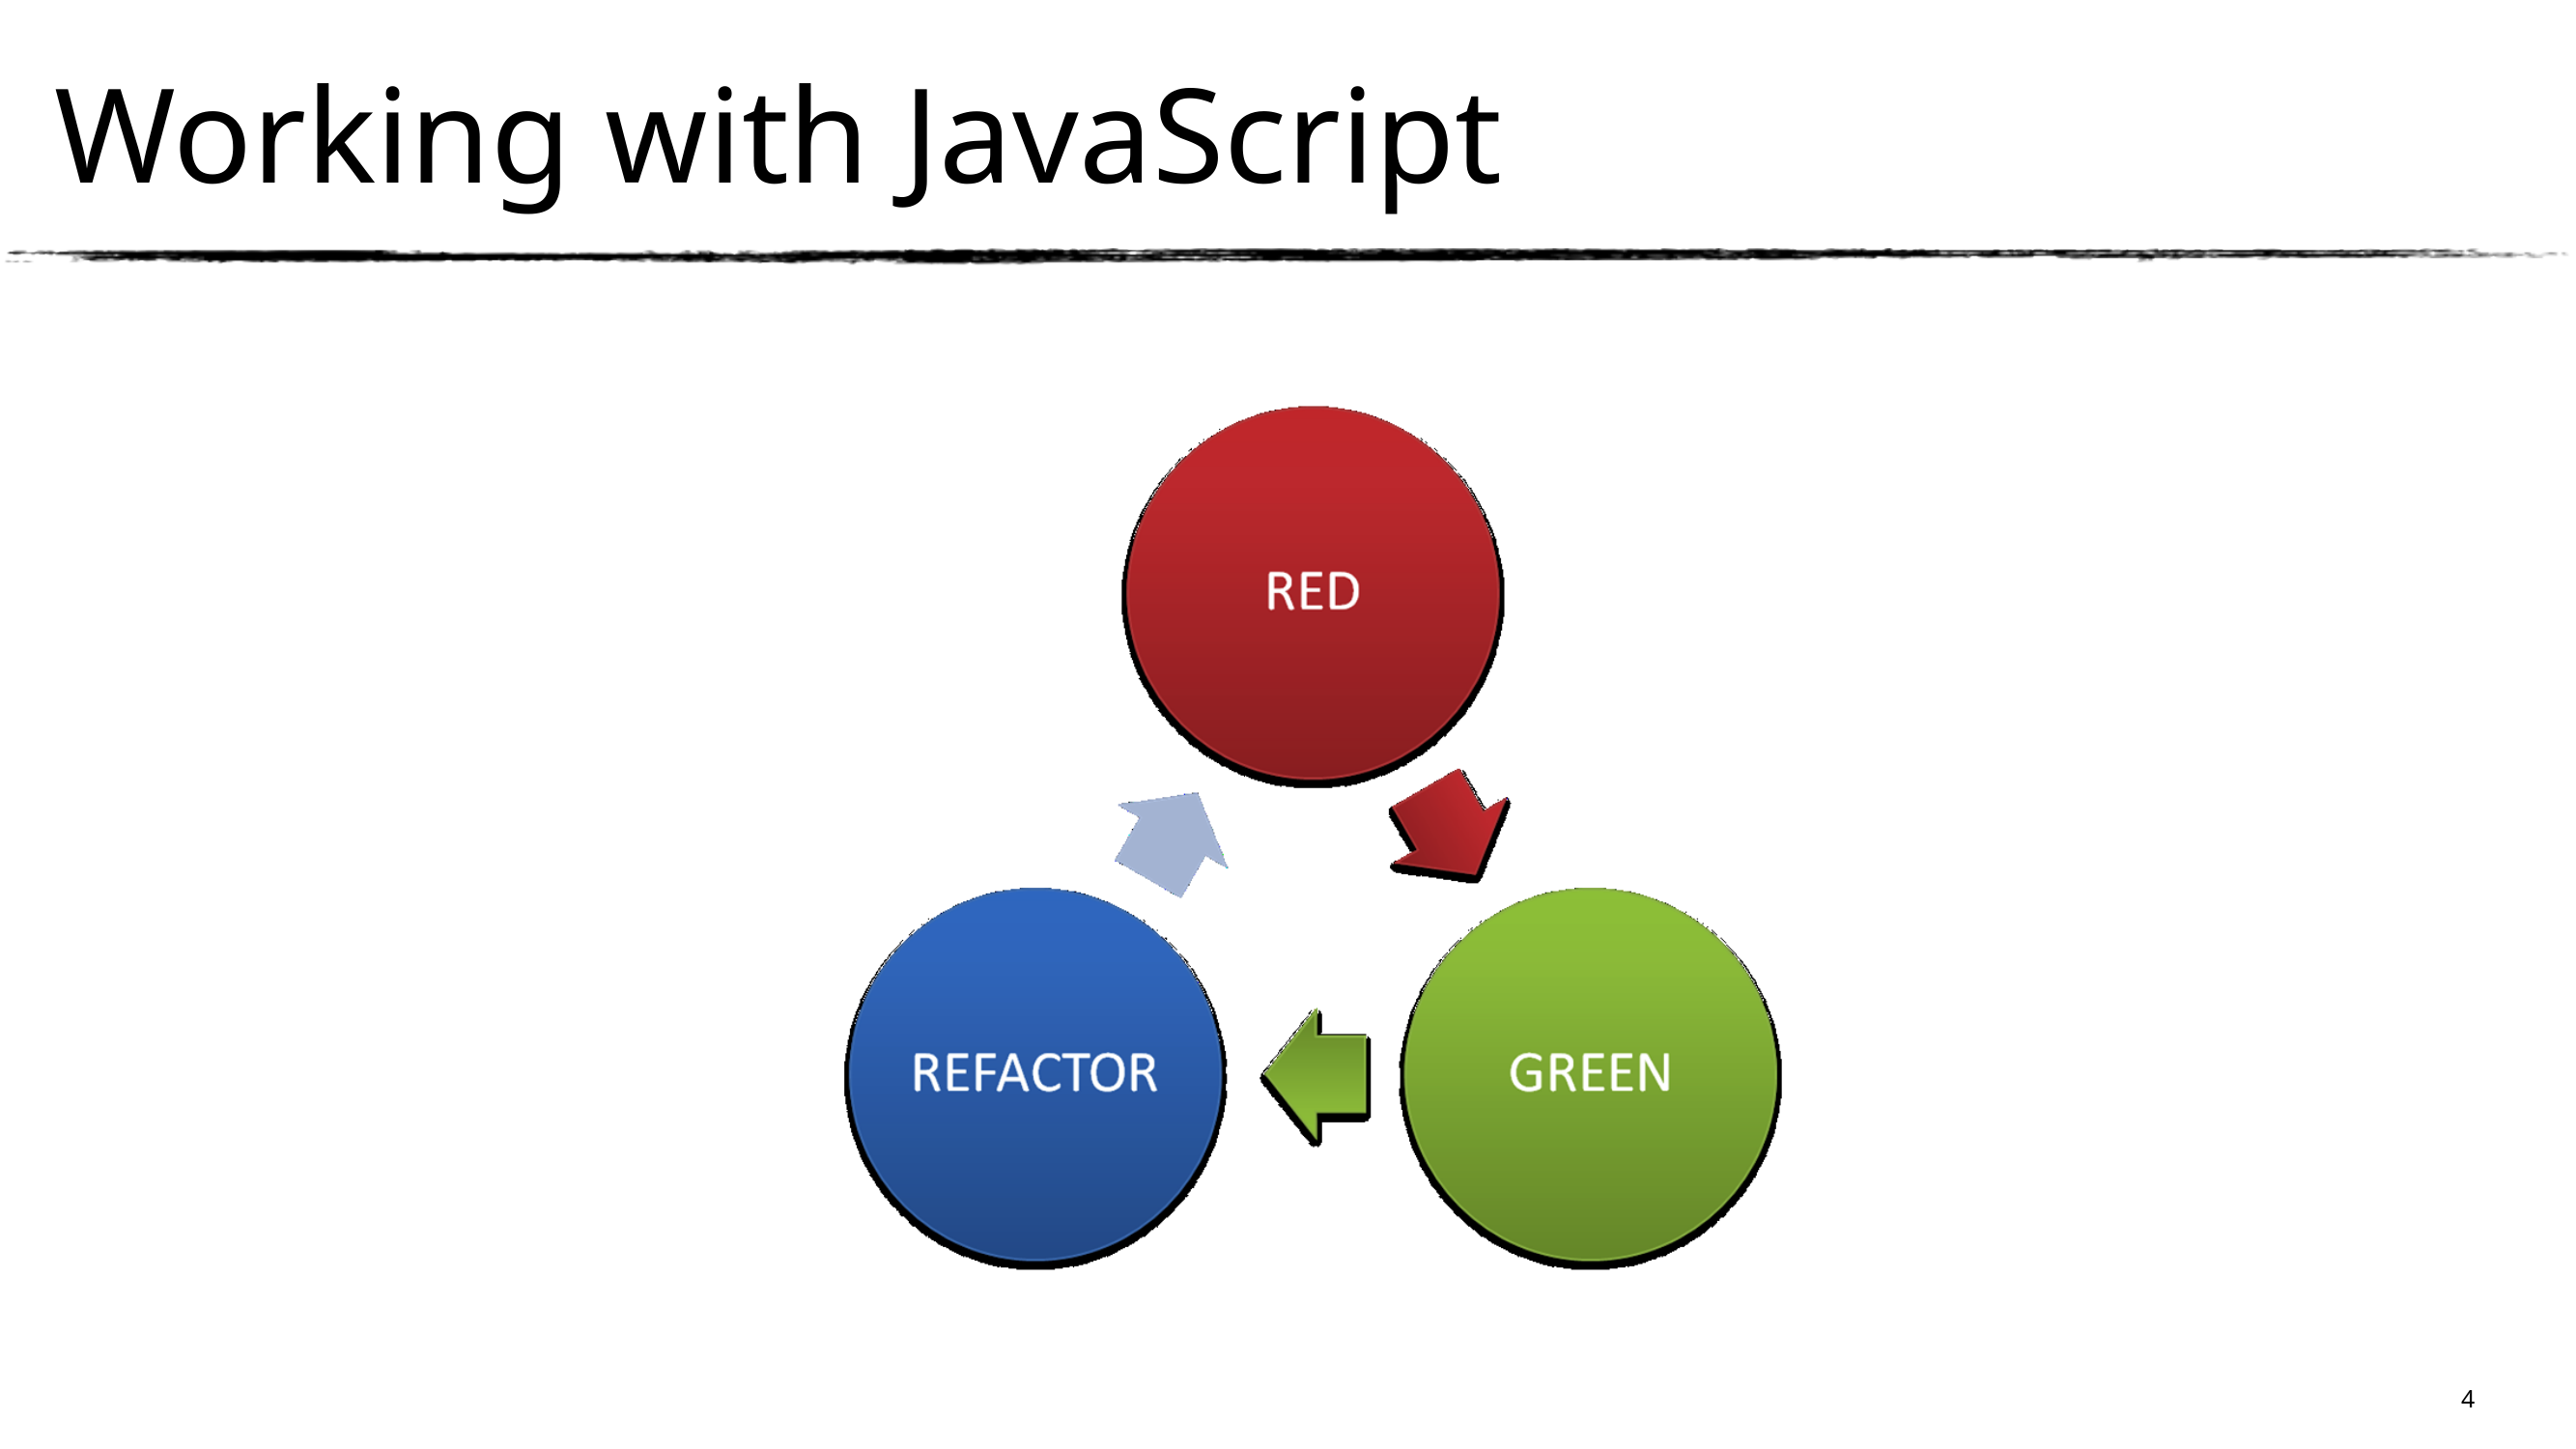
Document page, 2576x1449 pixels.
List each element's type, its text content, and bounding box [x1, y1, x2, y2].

text_box Working with JavaScript [45, 12, 2528, 250]
picture [0, 248, 2576, 268]
text_box <number> [2447, 1376, 2490, 1421]
picture [804, 403, 1823, 1273]
